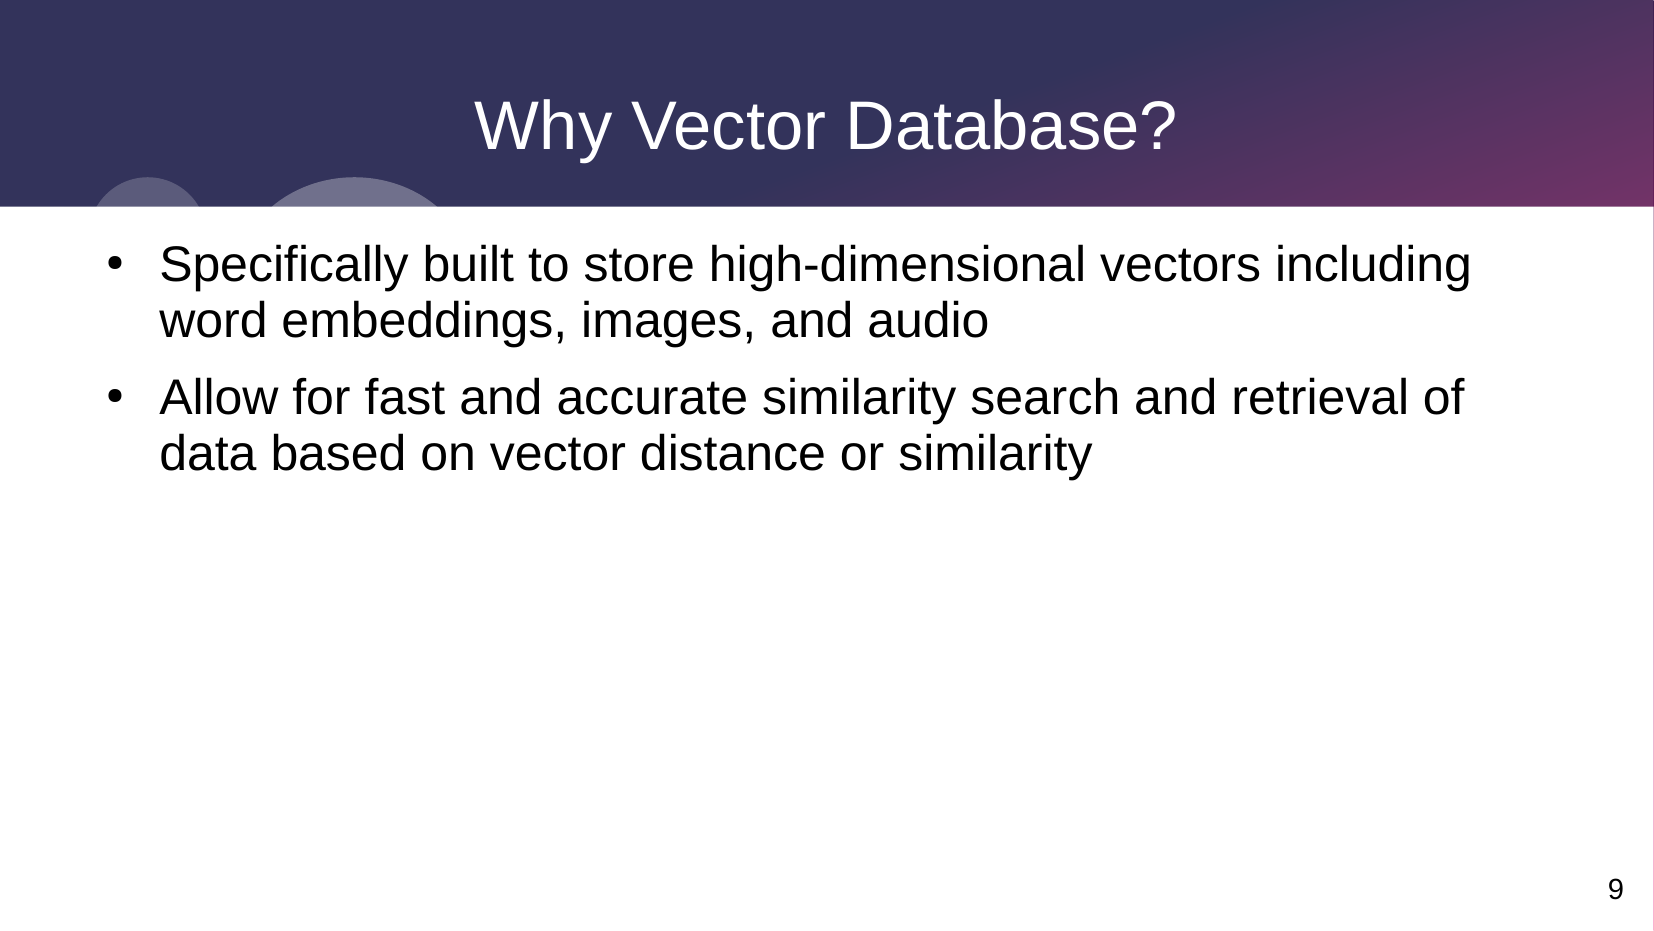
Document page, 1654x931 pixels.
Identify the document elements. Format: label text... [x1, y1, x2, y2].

title Why Vector Database? [88, 44, 1565, 207]
list Specifically built to store high-dimensional vectors including word embeddings, images, and audio Allow for fast and accurate similarity search and retrieval of data based on vector distance or similarity [88, 236, 1565, 827]
